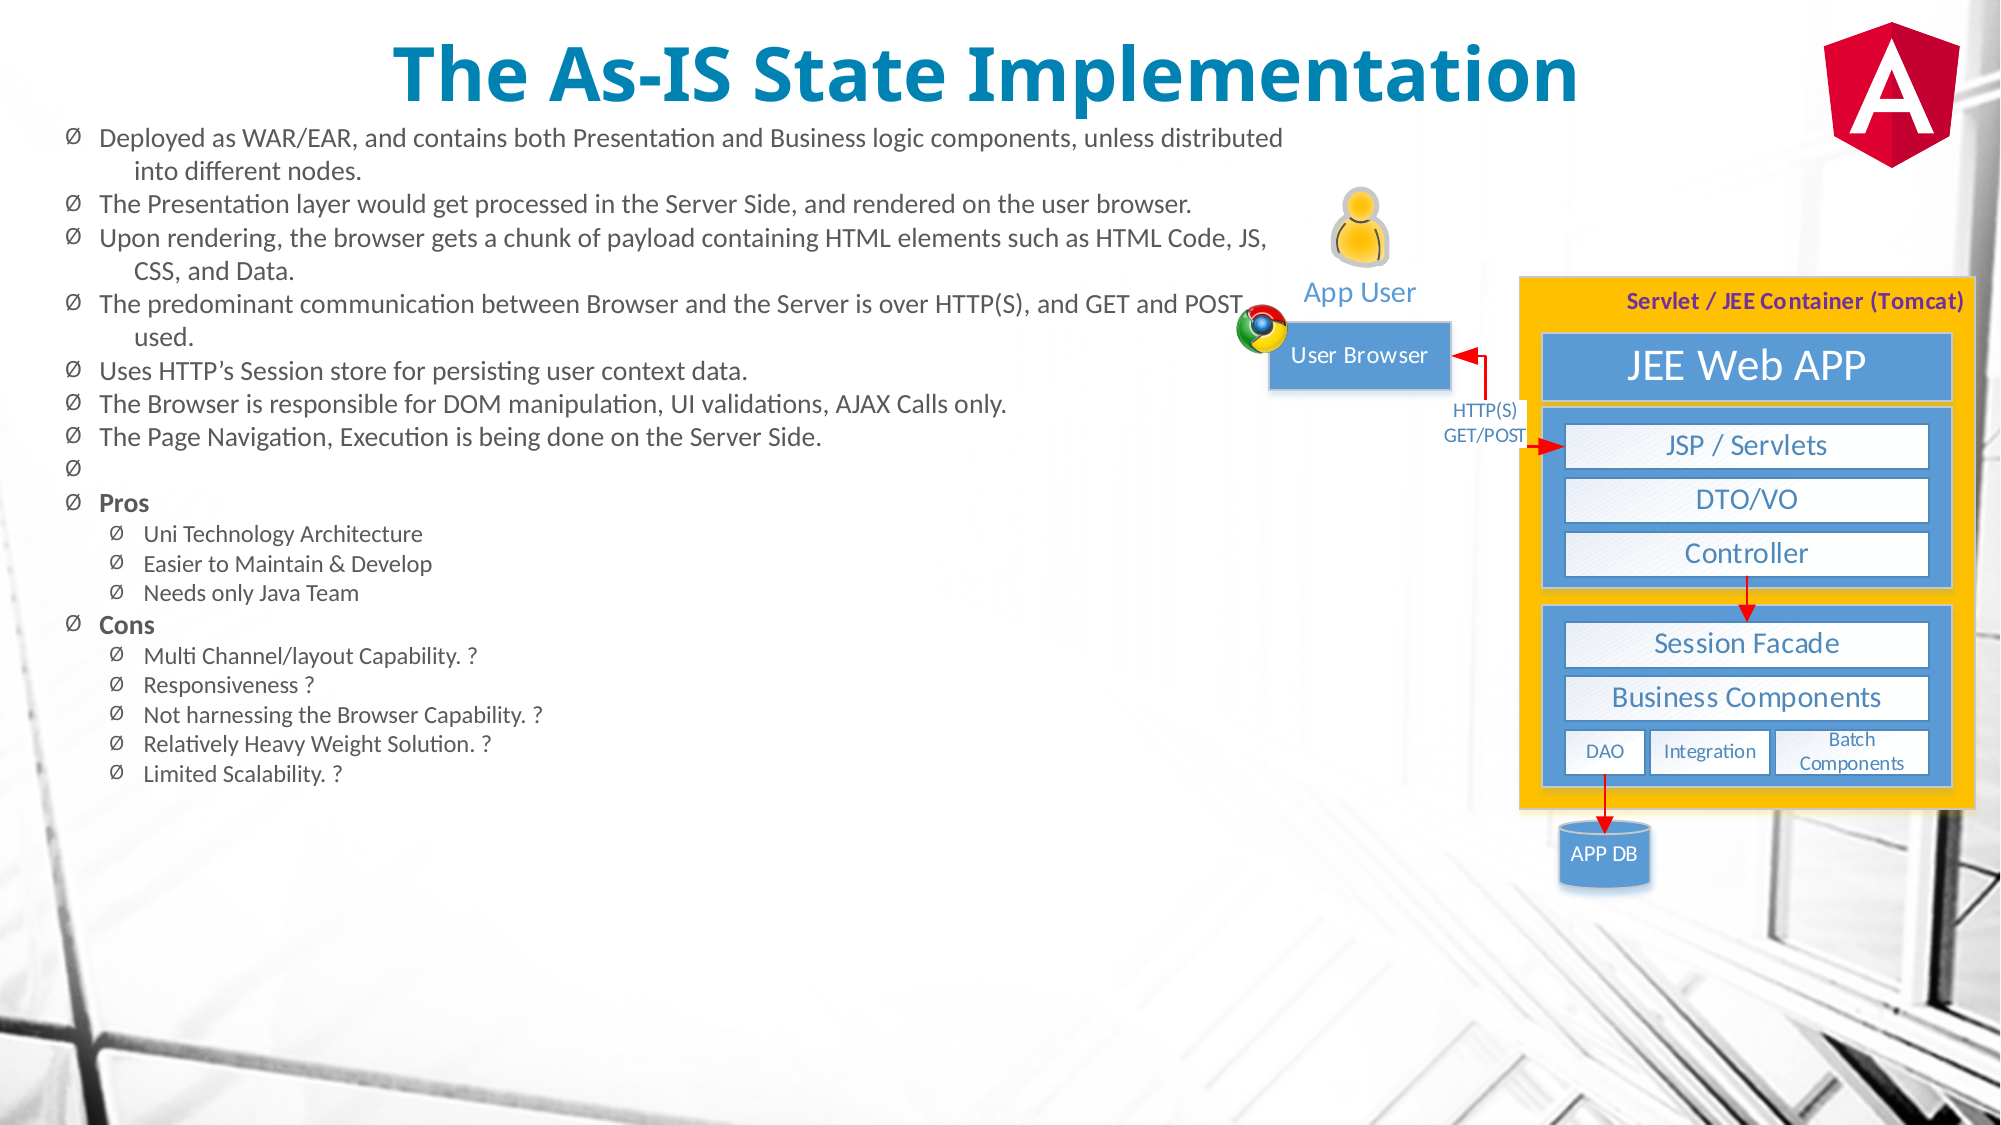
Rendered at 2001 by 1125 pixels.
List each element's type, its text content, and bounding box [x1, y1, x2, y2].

list Deployed as WAR/EAR, and contains both Presentation and Business logic components, unless distributed into different nodes. The Presentation layer would get processed in the Server Side, and rendered on the user browser. Upon rendering, the browser gets a chunk of payload containing HTML elements such as HTML Code, JS, CSS, and Data. The predominant communication between Browser and the Server is over HTTP(S), and GET and POST used. Uses HTTP’s Session store for persisting user context data. The Browser is responsible for DOM manipulation, UI validations, AJAX Calls only. The Page Navigation, Execution is being done on the Server Side. Pros Uni Technology Architecture Easier to Maintain & Develop Needs only Java Team Cons Multi Channel/layout Capability. ? Responsiveness ? Not harnessing the Browser Capability. ? Relatively Heavy Weight Solution. ? Limited Scalability. ? [49, 123, 1300, 801]
text_box The As-IS State Implementation [31, 22, 1944, 123]
picture [1232, 0, 1984, 914]
